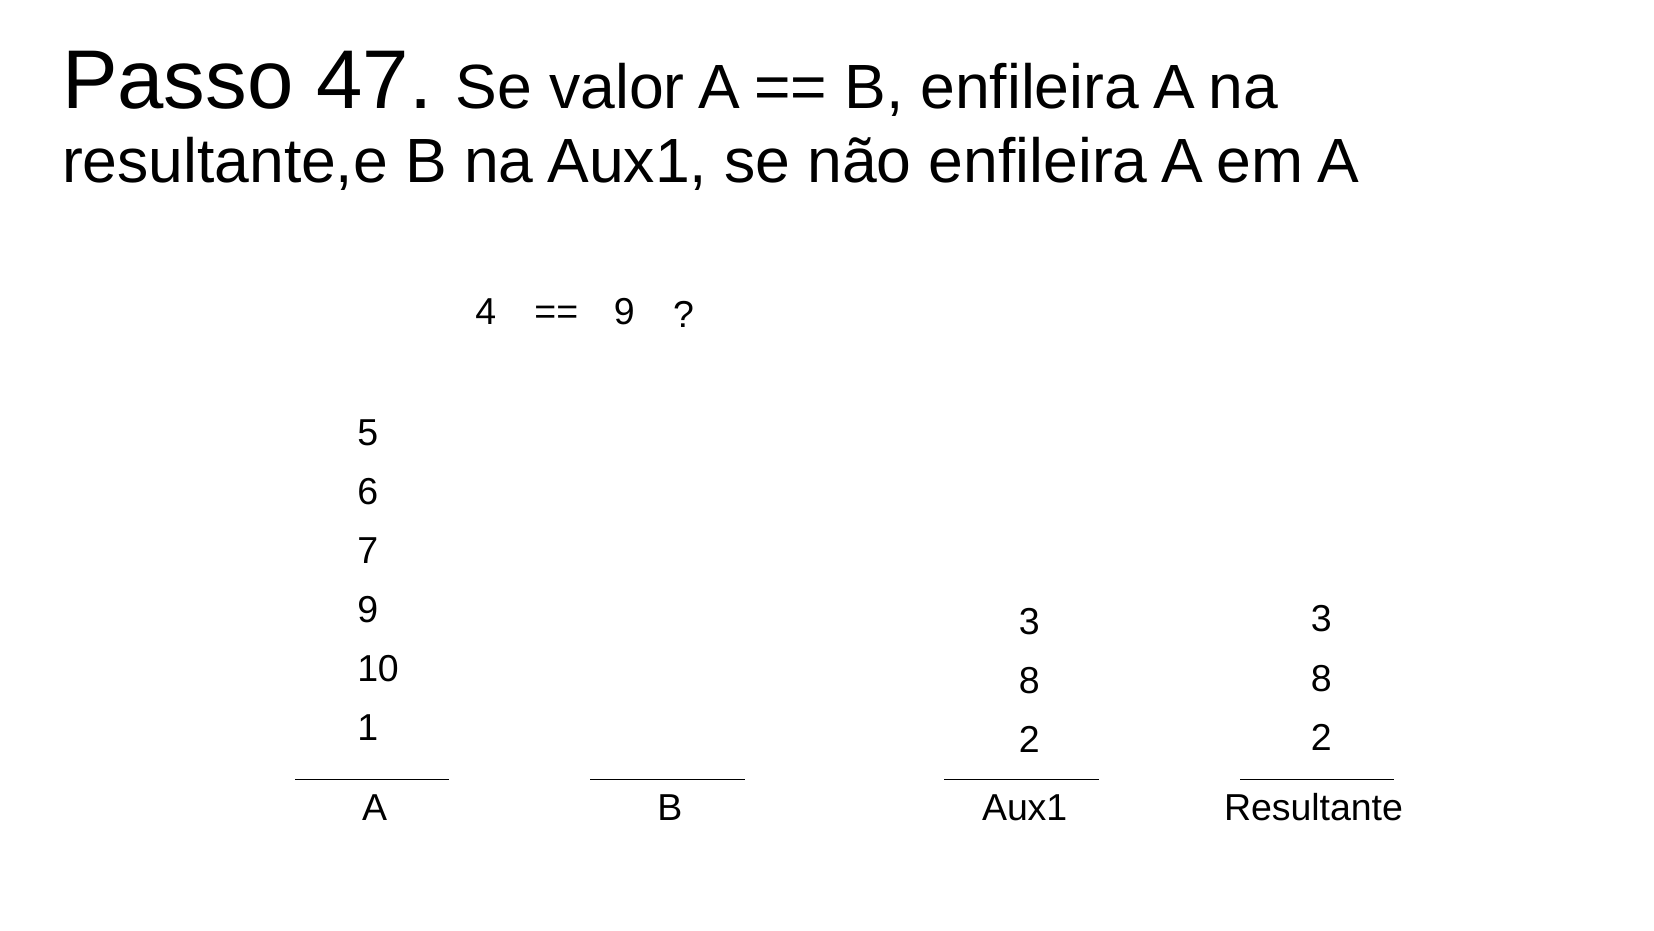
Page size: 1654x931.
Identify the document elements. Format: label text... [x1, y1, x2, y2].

text_box 10 [342, 640, 426, 697]
text_box 5 [342, 403, 426, 461]
text_box 6 [342, 462, 426, 520]
text_box Aux1 [967, 780, 1083, 837]
text_box 9 [599, 283, 650, 341]
text_box 4 [460, 283, 519, 341]
text_box ? [658, 285, 709, 343]
text_box 8 [1003, 651, 1055, 709]
text_box 2 [1296, 708, 1347, 766]
text_box 3 [1003, 592, 1055, 650]
text_box 7 [342, 521, 426, 579]
text_box 2 [1003, 710, 1055, 768]
text_box == [519, 283, 594, 341]
text_box A [347, 779, 508, 837]
text_box 1 [342, 699, 426, 756]
text_box B [642, 780, 698, 837]
text_box 8 [1296, 649, 1347, 707]
text_box 3 [1296, 590, 1347, 648]
text_box Resultante [1209, 779, 1418, 837]
text_box 9 [342, 580, 426, 638]
text_box Passo 47. Se valor A == B, enfileira A na resultante,e B na Aux1, se não enfileira A em A [47, 25, 1607, 274]
